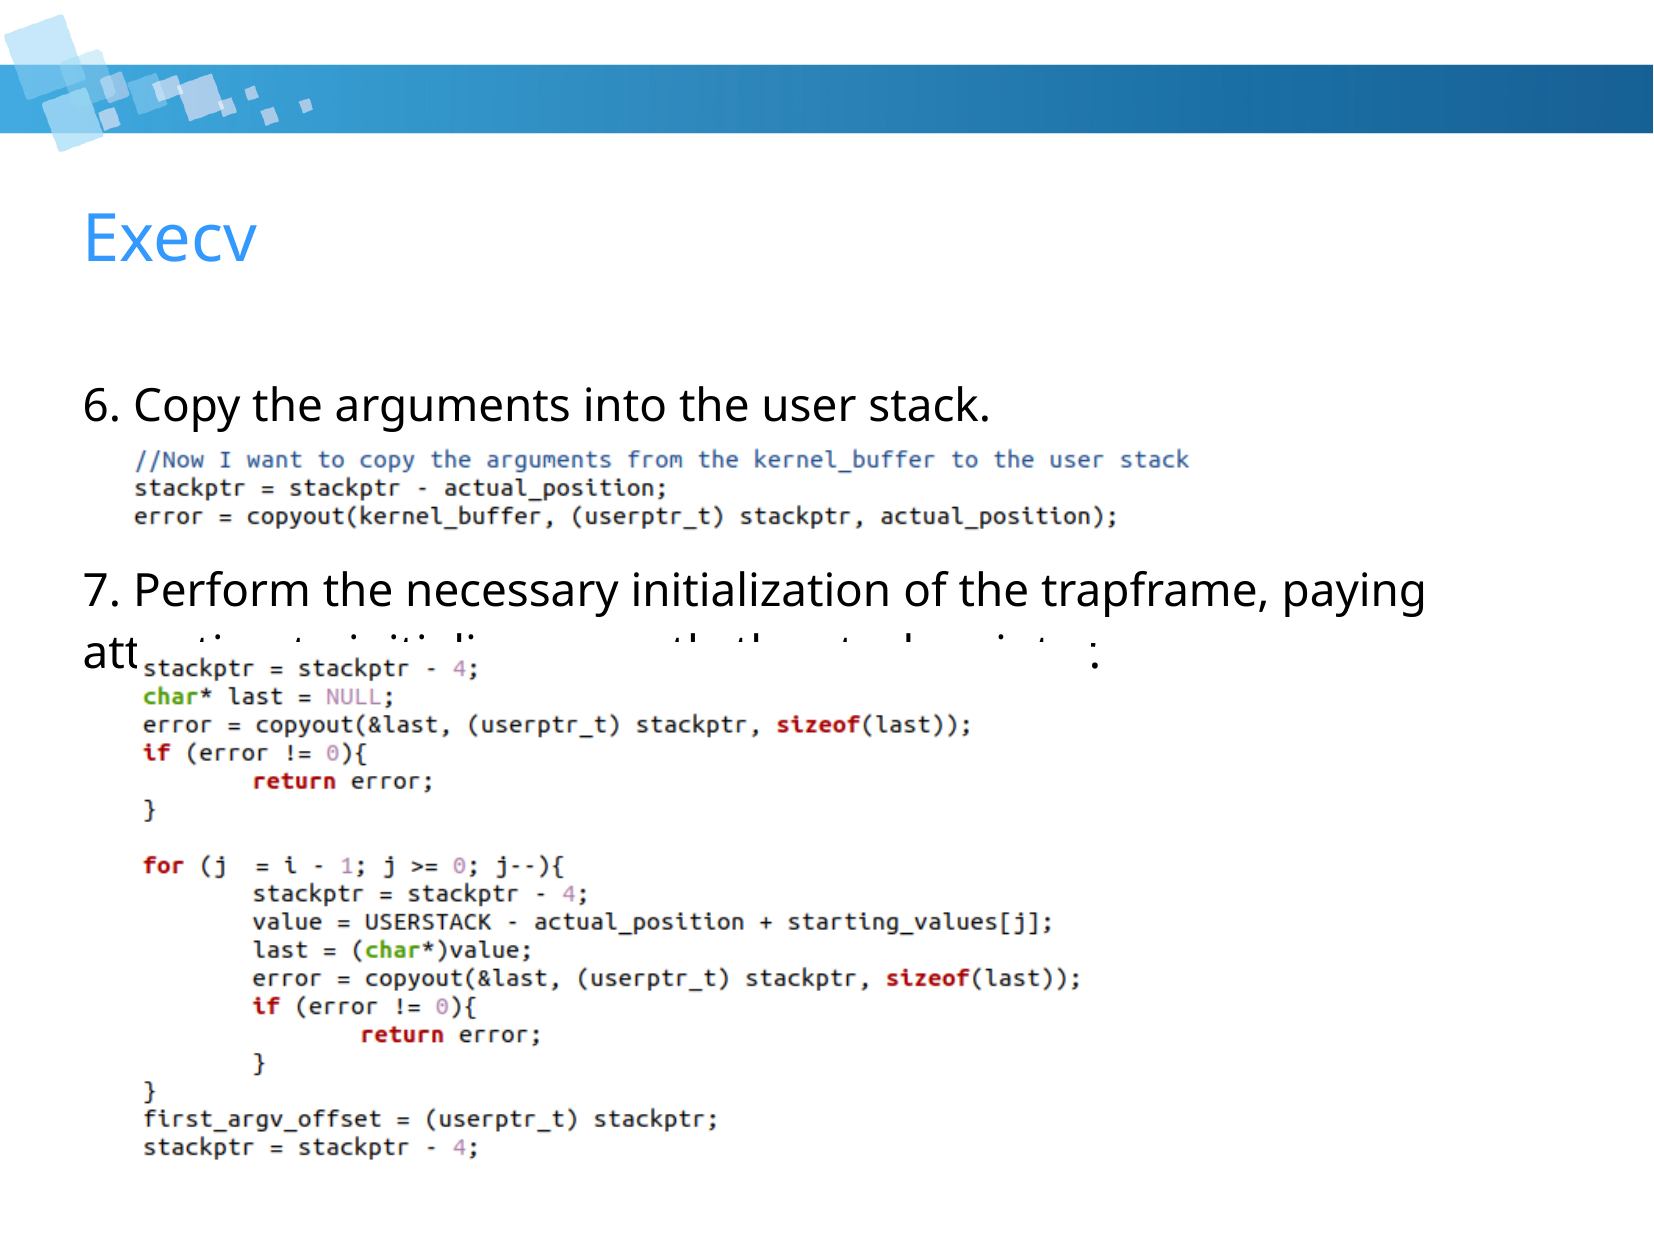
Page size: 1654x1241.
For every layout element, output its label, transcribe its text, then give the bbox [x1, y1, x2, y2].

list 6. Copy the arguments into the user stack. 7. Perform the necessary initialization of the trapframe, paying attention to initialize correctly the stack pointer. [82, 372, 1571, 1093]
picture [0, 0, 1653, 1238]
title Execv [82, 132, 1571, 340]
